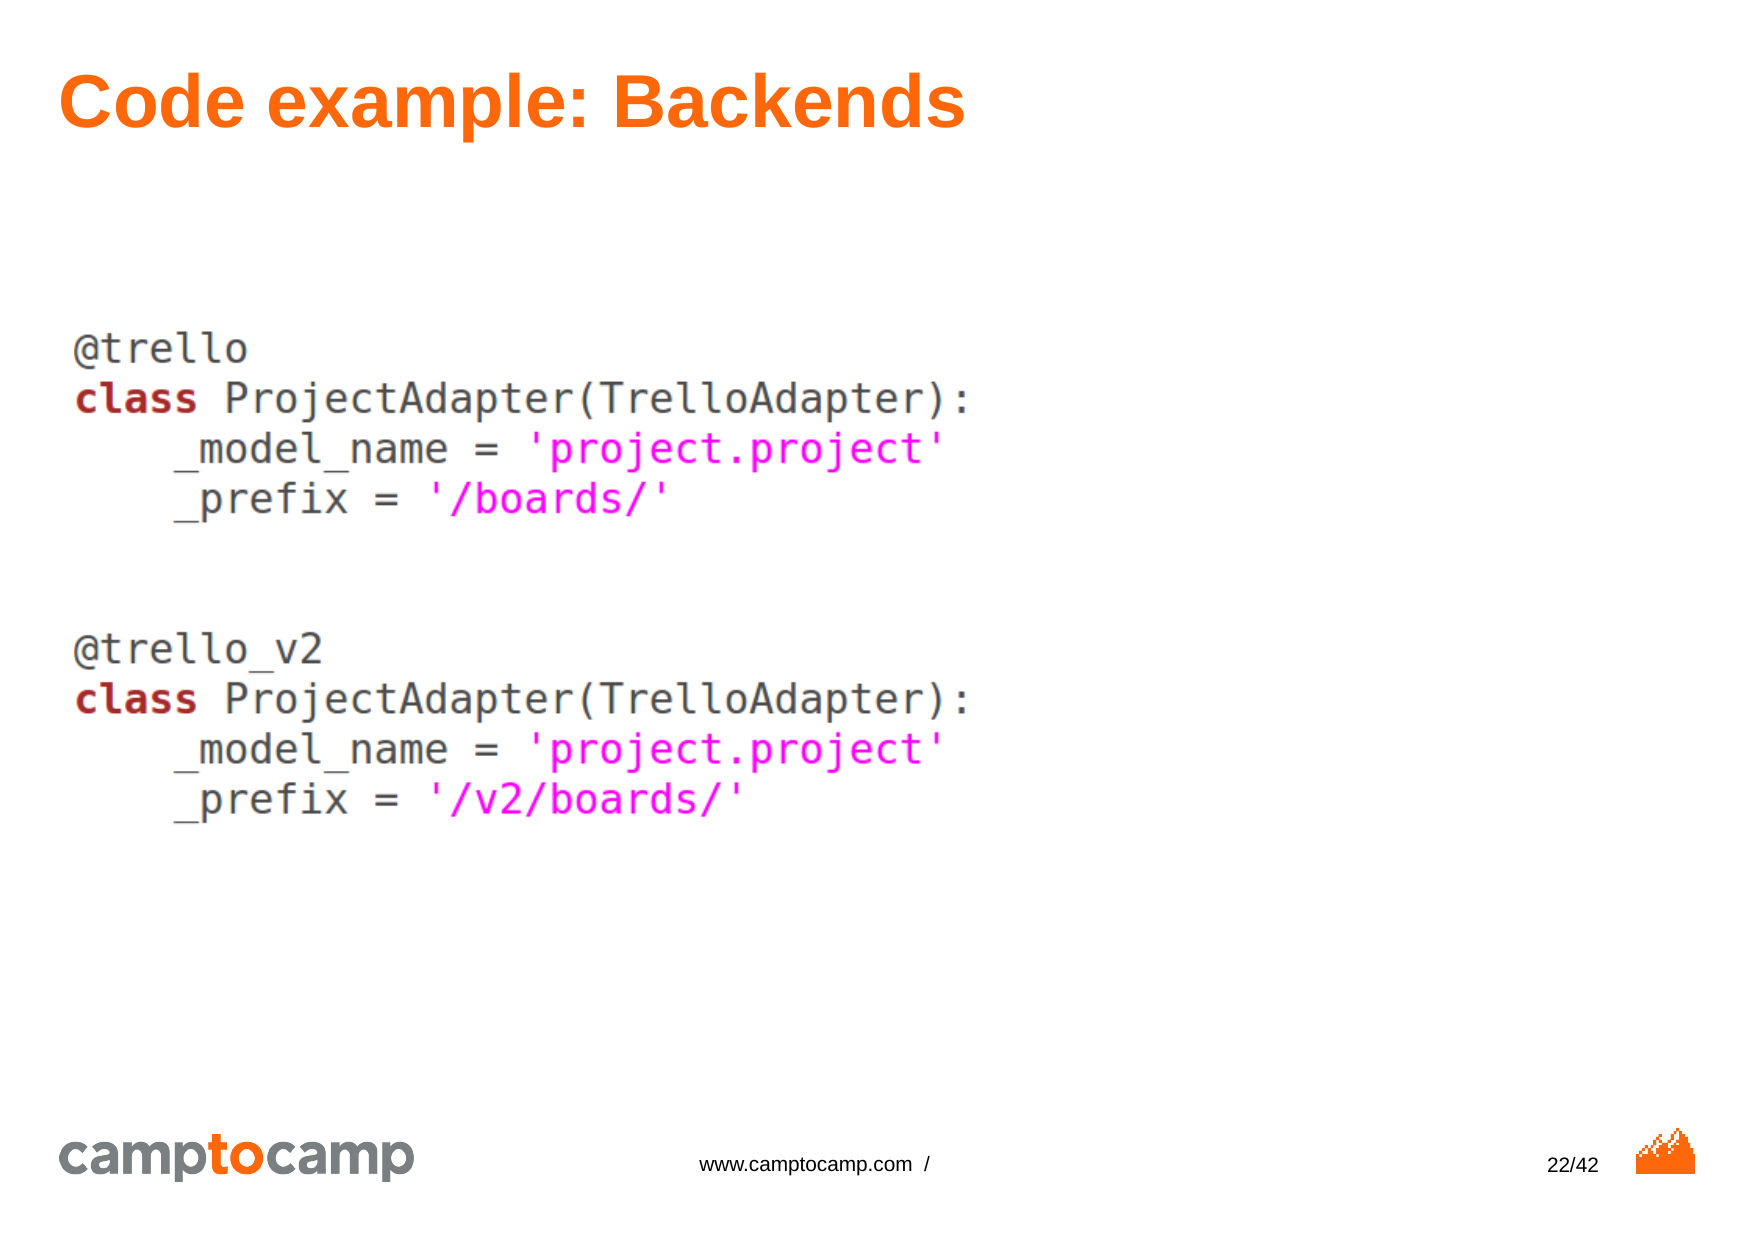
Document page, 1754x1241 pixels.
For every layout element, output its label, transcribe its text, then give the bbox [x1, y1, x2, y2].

picture [74, 324, 1004, 853]
picture [59, 1134, 414, 1182]
picture [1636, 1128, 1695, 1174]
title Code example: Backends [59, 59, 1695, 247]
